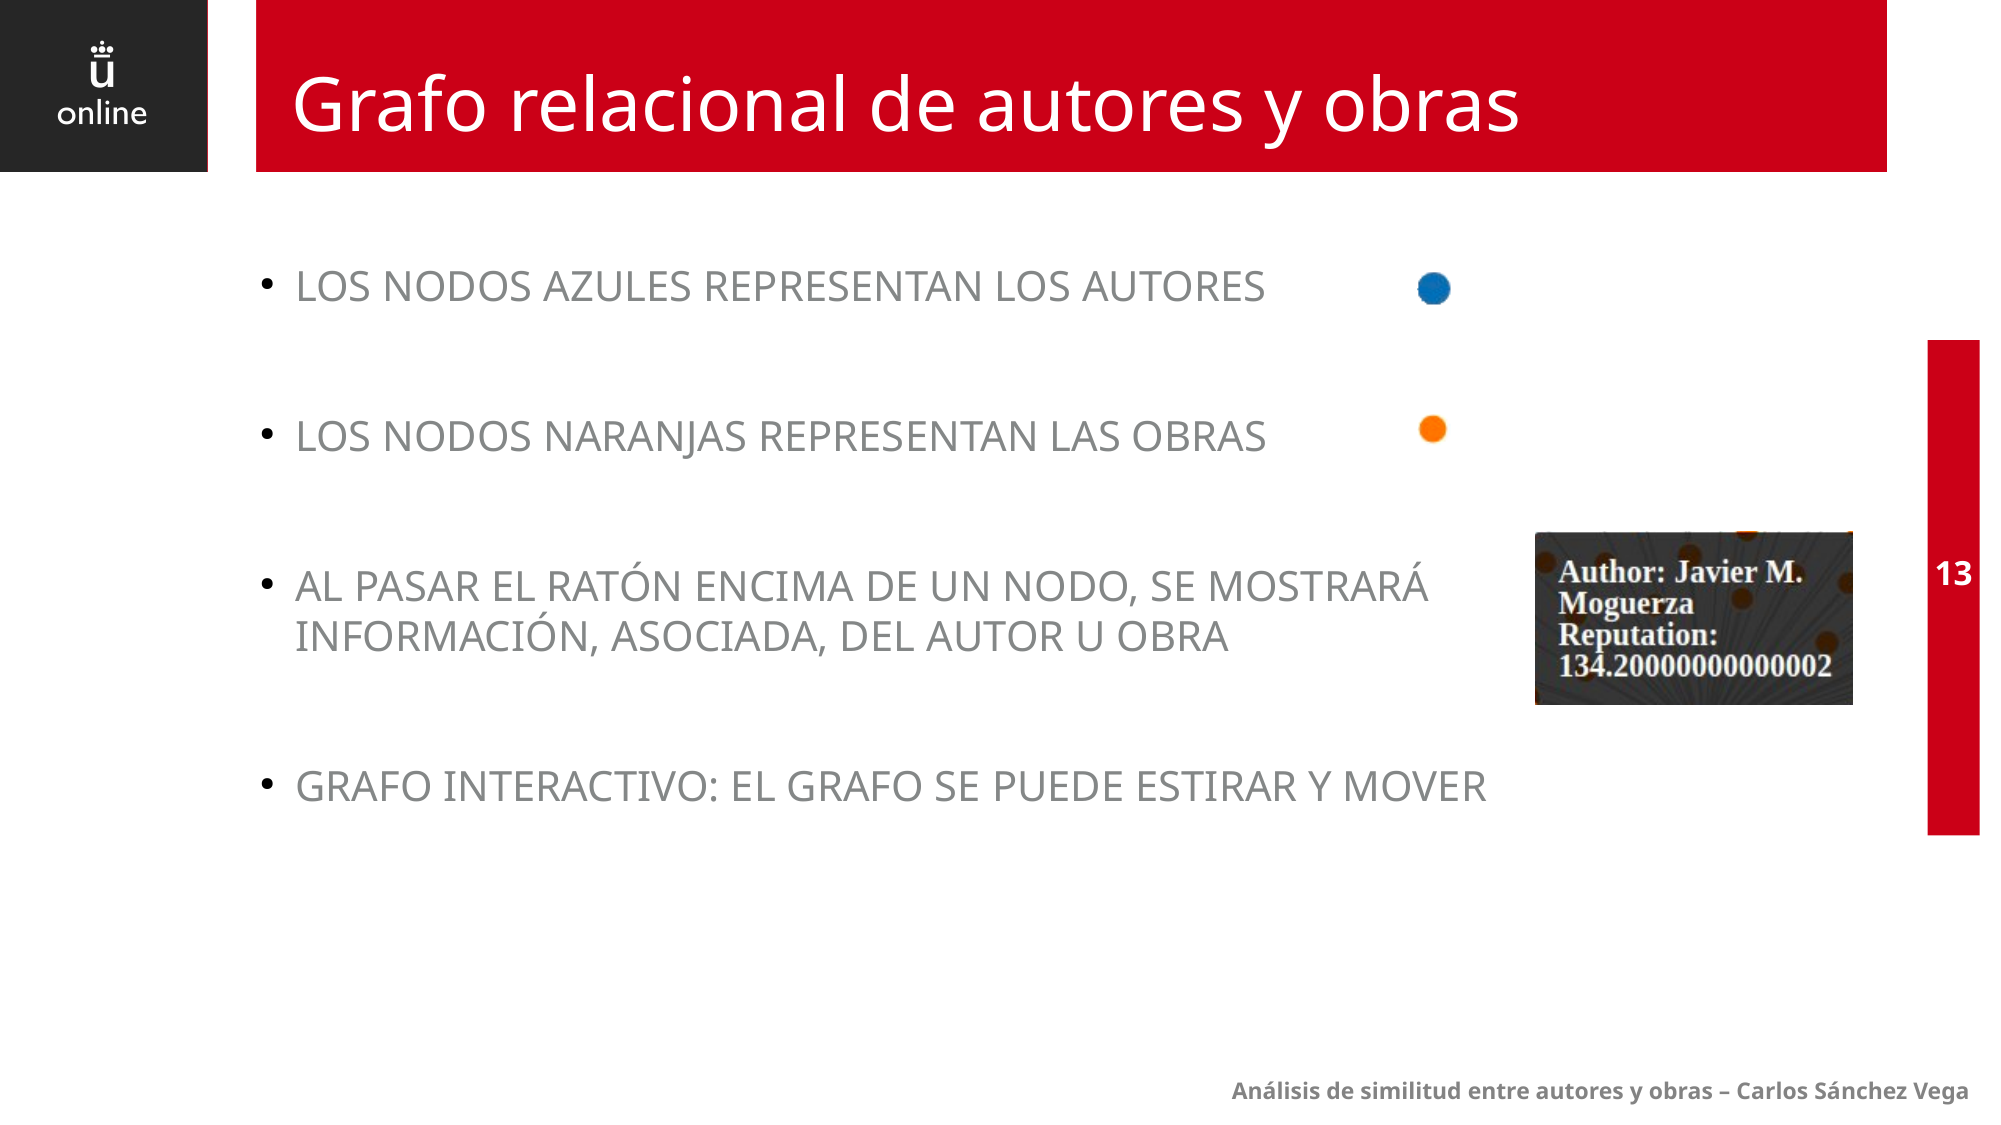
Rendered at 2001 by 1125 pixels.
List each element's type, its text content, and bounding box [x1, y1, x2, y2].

slide_number <número> [1898, 544, 2000, 605]
title Grafo relacional de autores y obras [276, 20, 1831, 154]
picture [1417, 413, 1454, 450]
picture [40, 26, 164, 150]
picture [1417, 271, 1454, 308]
picture [1535, 531, 1853, 705]
footer Análisis de similitud entre autores y obras – Carlos Sánchez Vega [671, 1060, 1986, 1121]
text_box LOS NODOS AZULES REPRESENTAN LOS AUTORES LOS NODOS NARANJAS REPRESENTAN LAS OBRAS AL PASAR EL RATÓN ENCIMA DE UN NODO, SE MOSTRARÁ INFORMACIÓN, ASOCIADA, DEL AUTOR U OBRA GRAFO INTERACTIVO: EL GRAFO SE PUEDE ESTIRAR Y MOVER [259, 259, 1718, 438]
